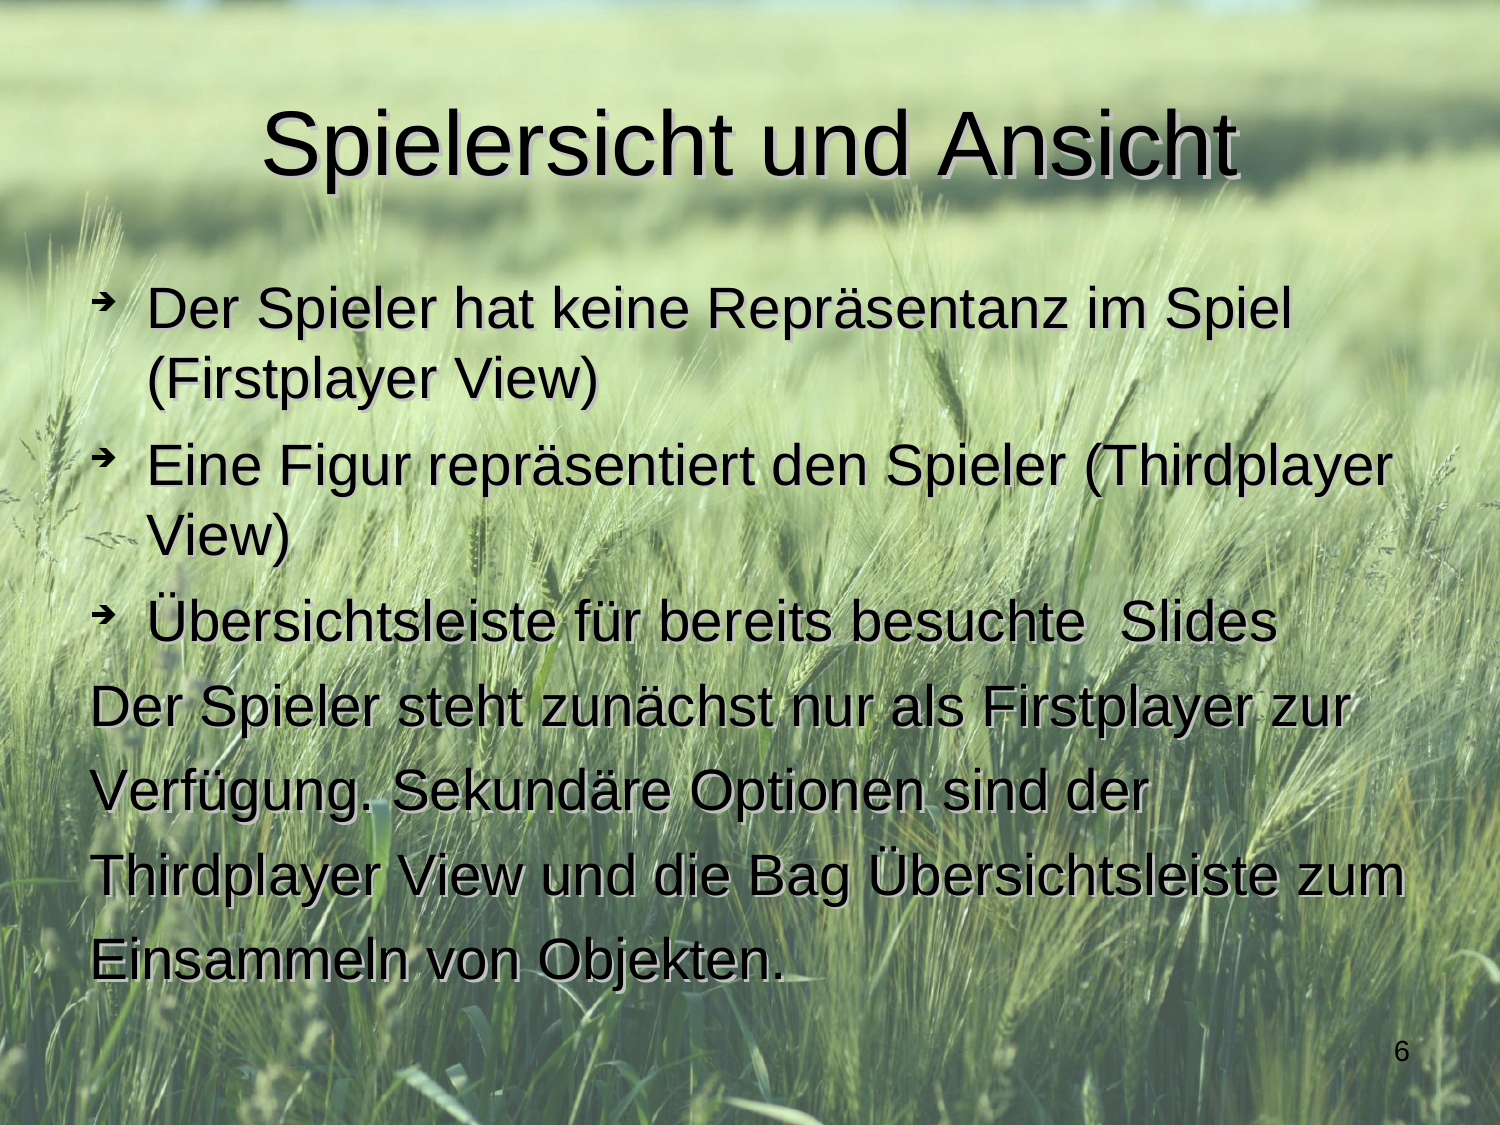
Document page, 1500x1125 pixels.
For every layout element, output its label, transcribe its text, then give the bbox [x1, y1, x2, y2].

list Der Spieler hat keine Repräsentanz im Spiel (Firstplayer View) Eine Figur repräsentiert den Spieler (Thirdplayer View) Übersichtsleiste für bereits besuchte Slides Der Spieler steht zunächst nur als Firstplayer zur Verfügung. Sekundäre Optionen sind der Thirdplayer View und die Bag Übersichtsleiste zum Einsammeln von Objekten. [75, 262, 1426, 1086]
title Spielersicht und Ansicht [75, 20, 1426, 257]
picture [0, 0, 1500, 1125]
